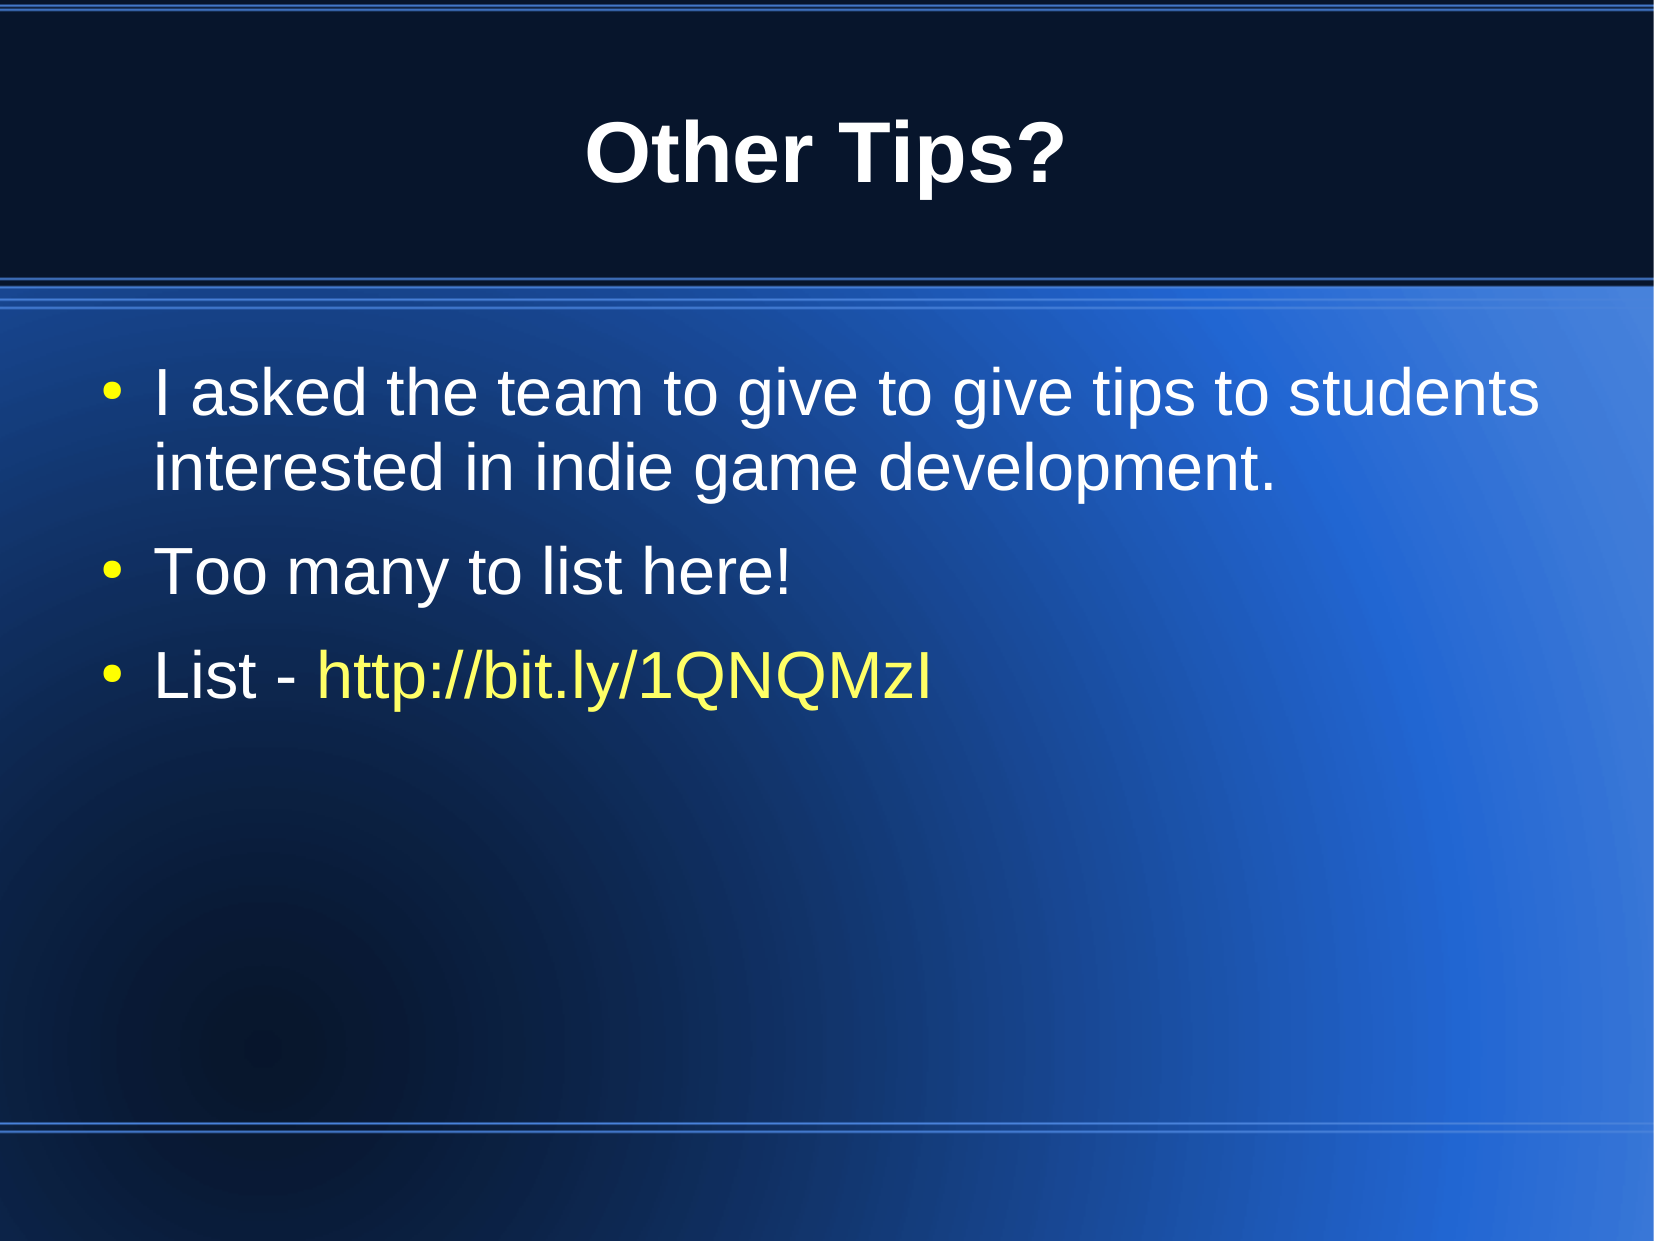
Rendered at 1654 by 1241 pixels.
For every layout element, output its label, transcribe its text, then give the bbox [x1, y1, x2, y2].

title Other Tips? [82, 49, 1571, 257]
list I asked the team to give to give tips to students interested in indie game development. Too many to list here! List - http://bit.ly/1QNQMzI [82, 355, 1571, 1058]
picture [0, 0, 1654, 1241]
